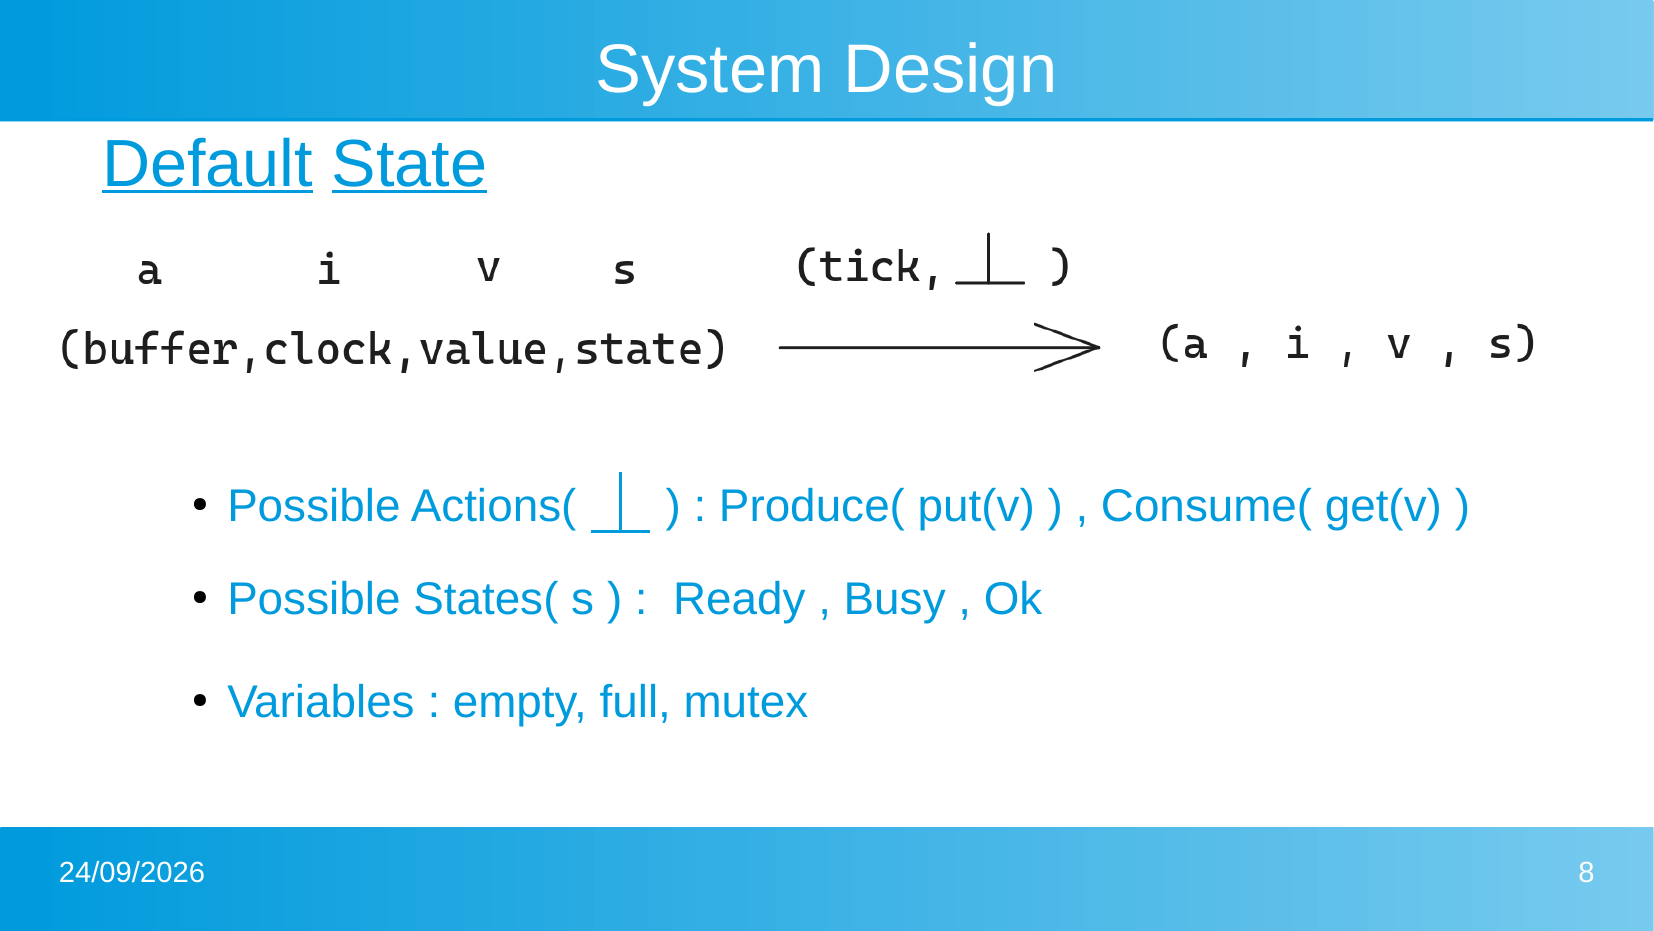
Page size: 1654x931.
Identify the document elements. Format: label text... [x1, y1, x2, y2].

picture [29, 206, 1565, 401]
text_box Possible Actions( ) : Produce( put(v) ) , Consume( get(v) ) Possible States( s ) : Ready , Busy , Ok Variables : empty, full, mutex [177, 472, 1497, 735]
title System Design [59, 29, 1595, 108]
text_box Default State [87, 118, 502, 208]
